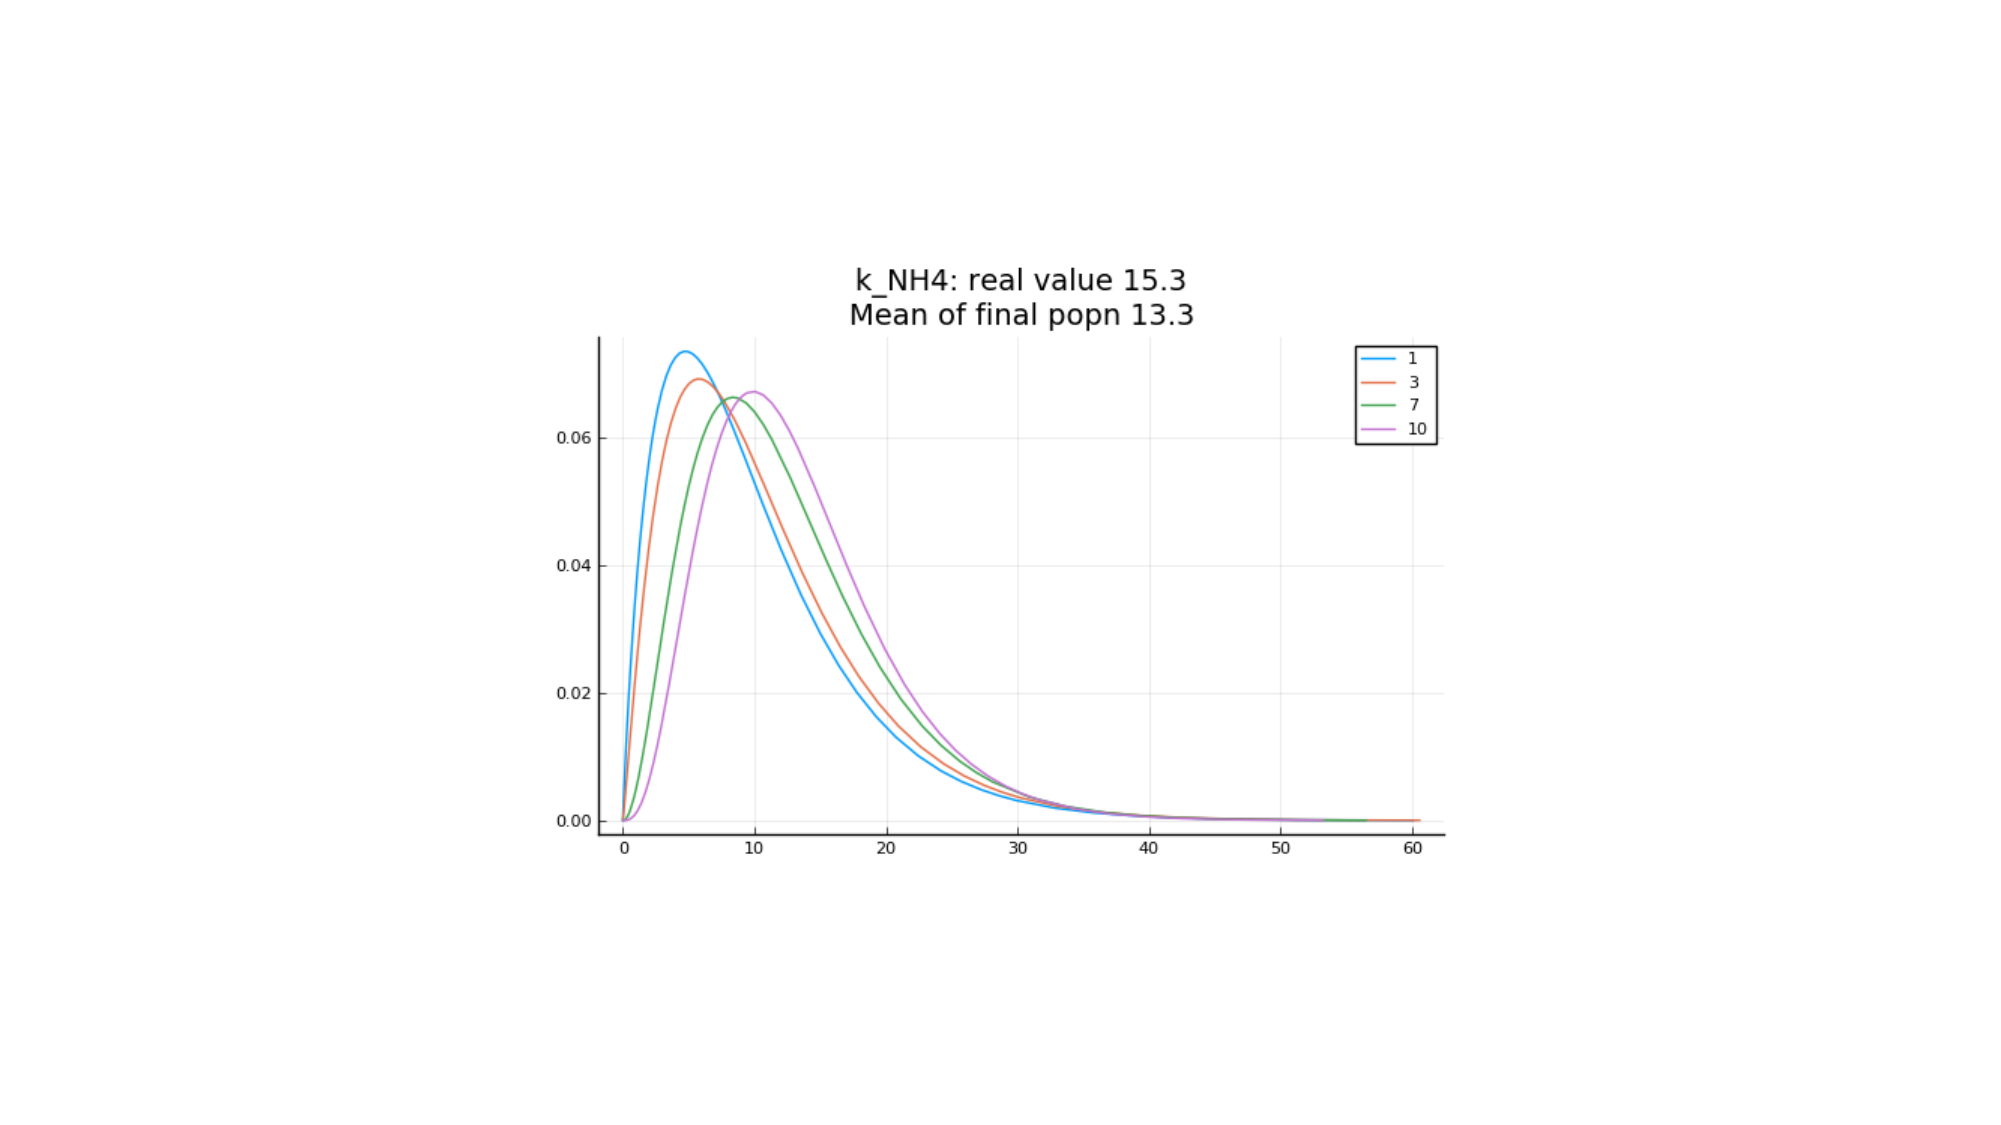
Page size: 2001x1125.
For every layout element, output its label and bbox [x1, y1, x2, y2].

picture [549, 262, 1450, 863]
